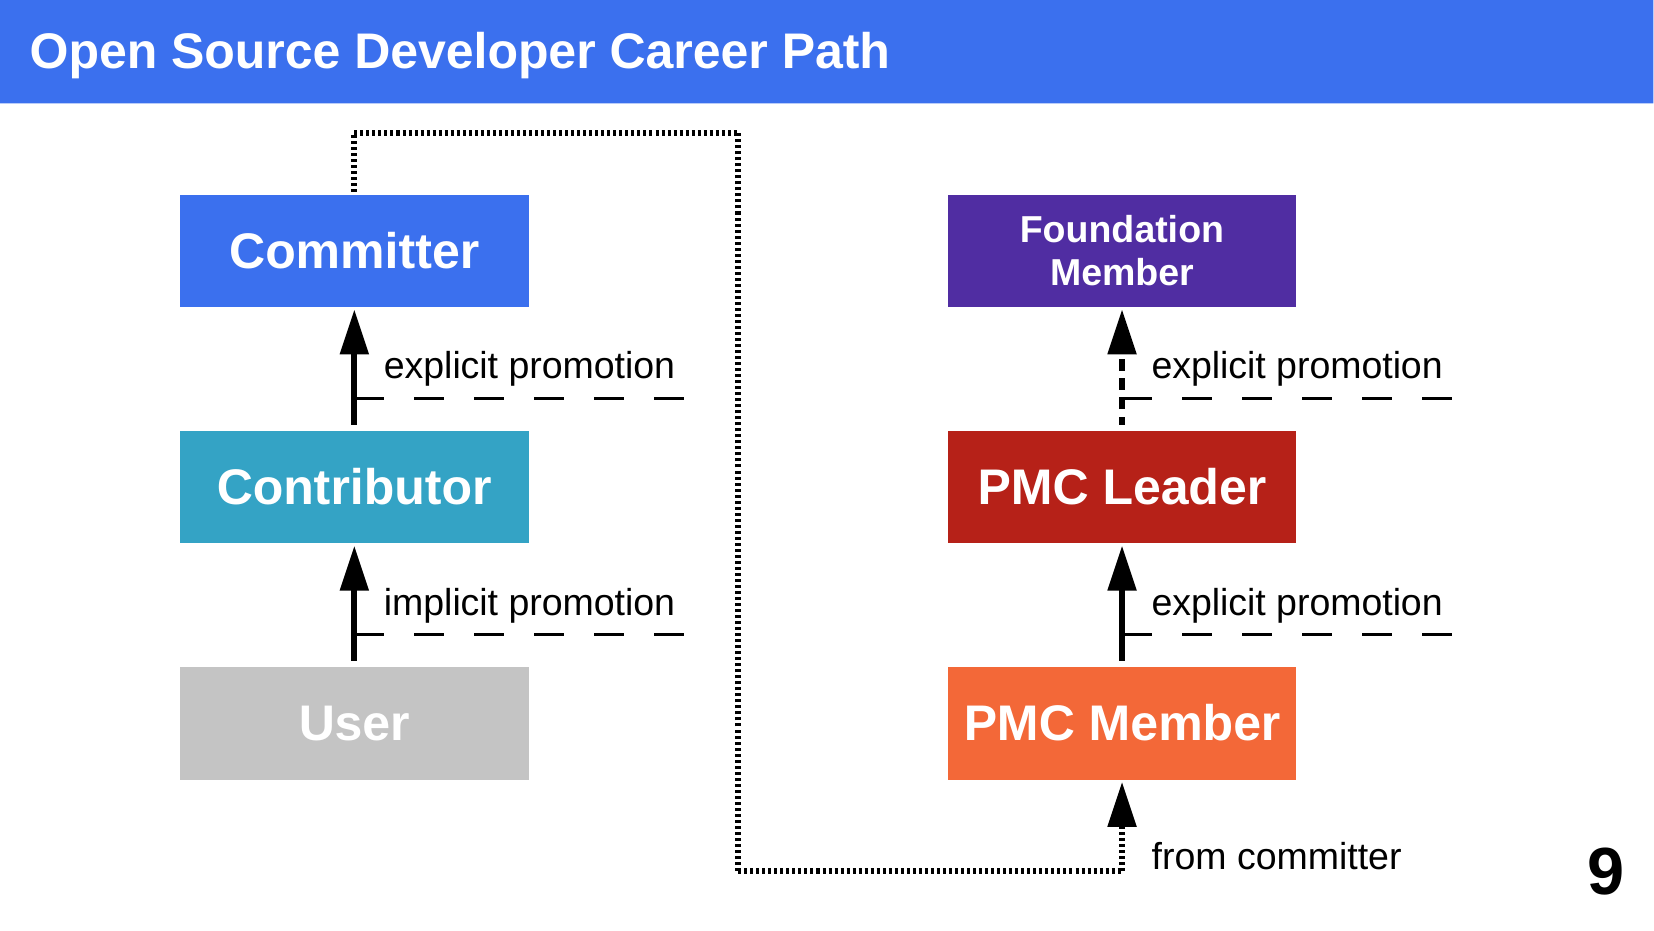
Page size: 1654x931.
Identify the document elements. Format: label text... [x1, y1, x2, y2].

text_box explicit promotion [1122, 310, 1477, 399]
text_box PMC Leader [944, 428, 1300, 547]
text_box PMC Member [944, 664, 1300, 783]
text_box explicit promotion [1122, 546, 1477, 635]
text_box implicit promotion [354, 546, 709, 635]
text_box Committer [177, 191, 532, 311]
text_box from committer [1122, 812, 1477, 901]
title Open Source Developer Career Path [0, 0, 1654, 104]
text_box Contributor [177, 428, 532, 547]
text_box explicit promotion [354, 310, 709, 399]
text_box User [177, 664, 532, 783]
text_box Foundation Member [944, 191, 1300, 311]
text_box [1122, 826, 1536, 916]
